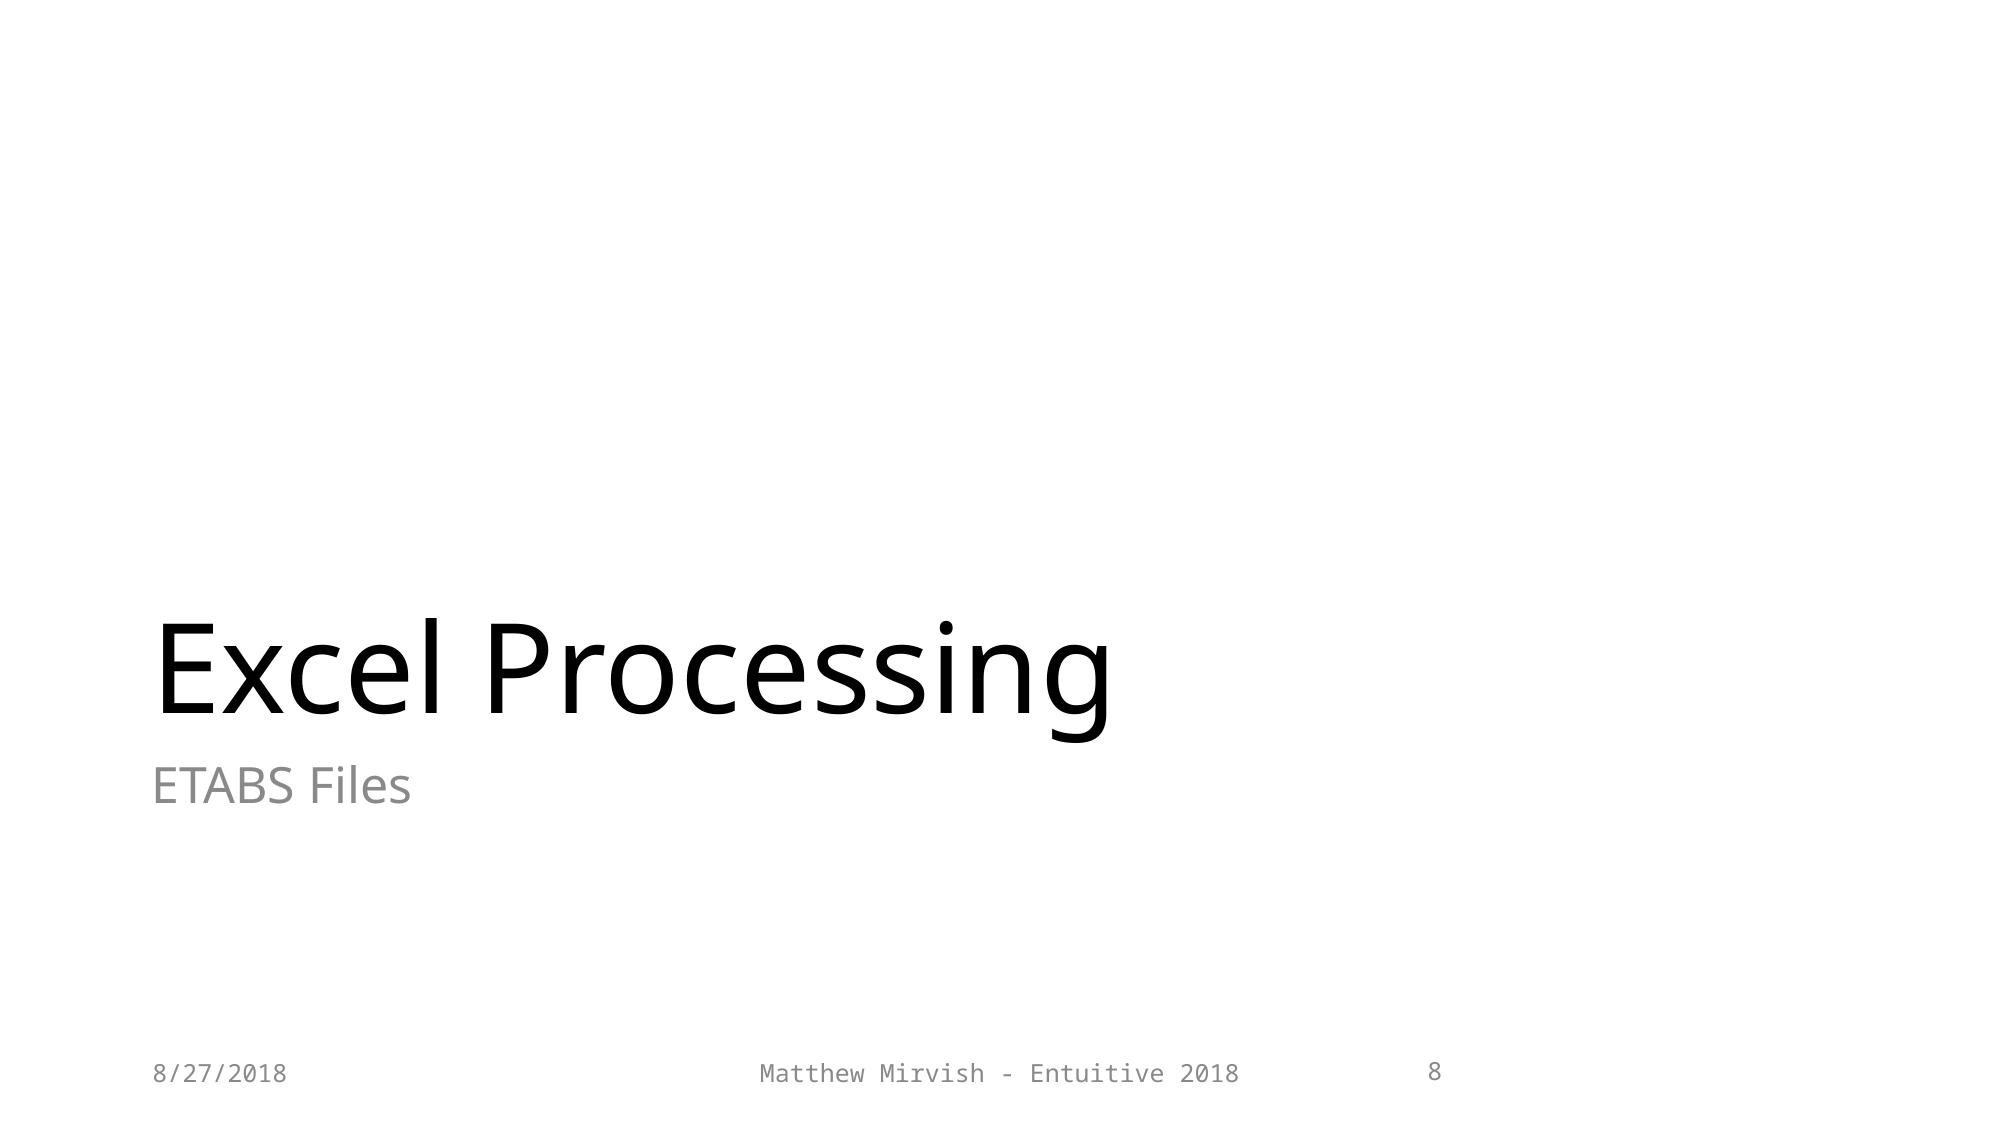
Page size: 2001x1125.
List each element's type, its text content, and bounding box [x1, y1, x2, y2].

text_box Matthew Mirvish - Entuitive 2018 [662, 1042, 1338, 1103]
text_box 8/27/2018 [137, 1042, 588, 1103]
text_box 8 [1412, 1042, 1863, 1103]
list ETABS Files [136, 752, 1862, 999]
title Excel Processing [136, 280, 1862, 749]
